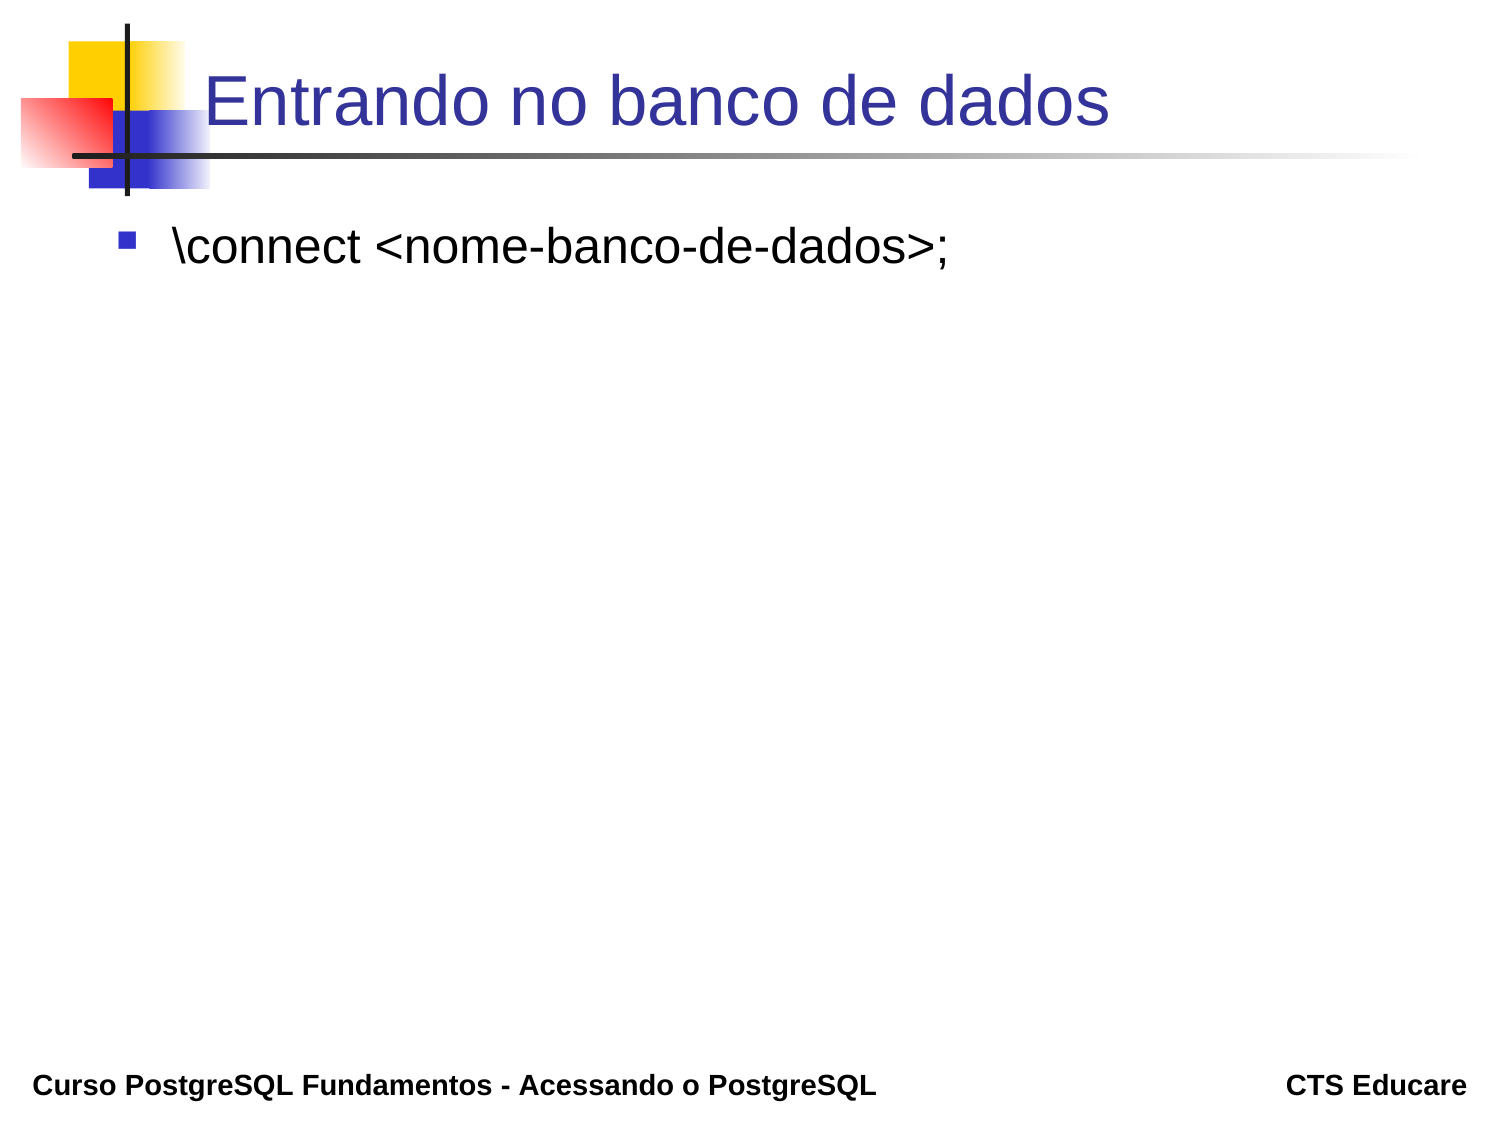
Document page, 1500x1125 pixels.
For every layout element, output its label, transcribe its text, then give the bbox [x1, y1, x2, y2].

text_box \connect <nome-banco-de-dados>; [100, 206, 1447, 1024]
text_box Entrando no banco de dados [188, 46, 1468, 149]
